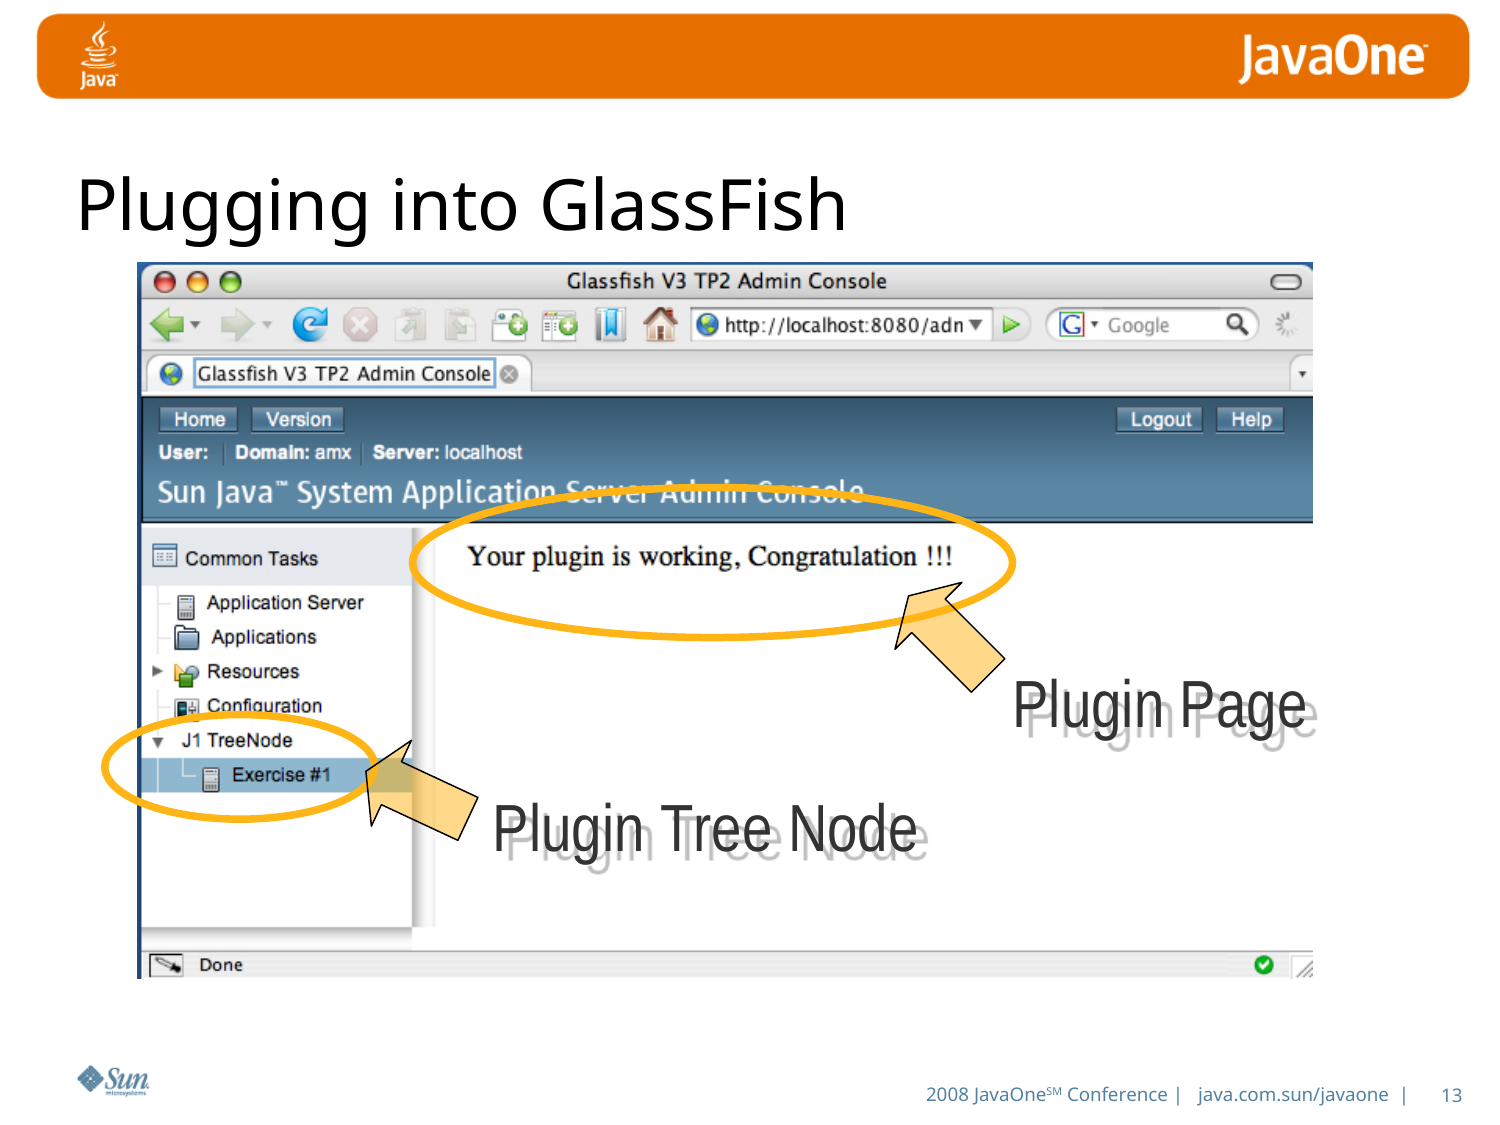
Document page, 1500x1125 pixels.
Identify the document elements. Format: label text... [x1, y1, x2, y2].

title Plugging into GlassFish [75, 124, 1426, 288]
text_box Plugin Tree Node [492, 799, 1163, 877]
text_box [894, 582, 1005, 693]
text_box [365, 740, 478, 841]
picture [0, 0, 1500, 1125]
text_box Plugin Page [1012, 675, 1426, 753]
